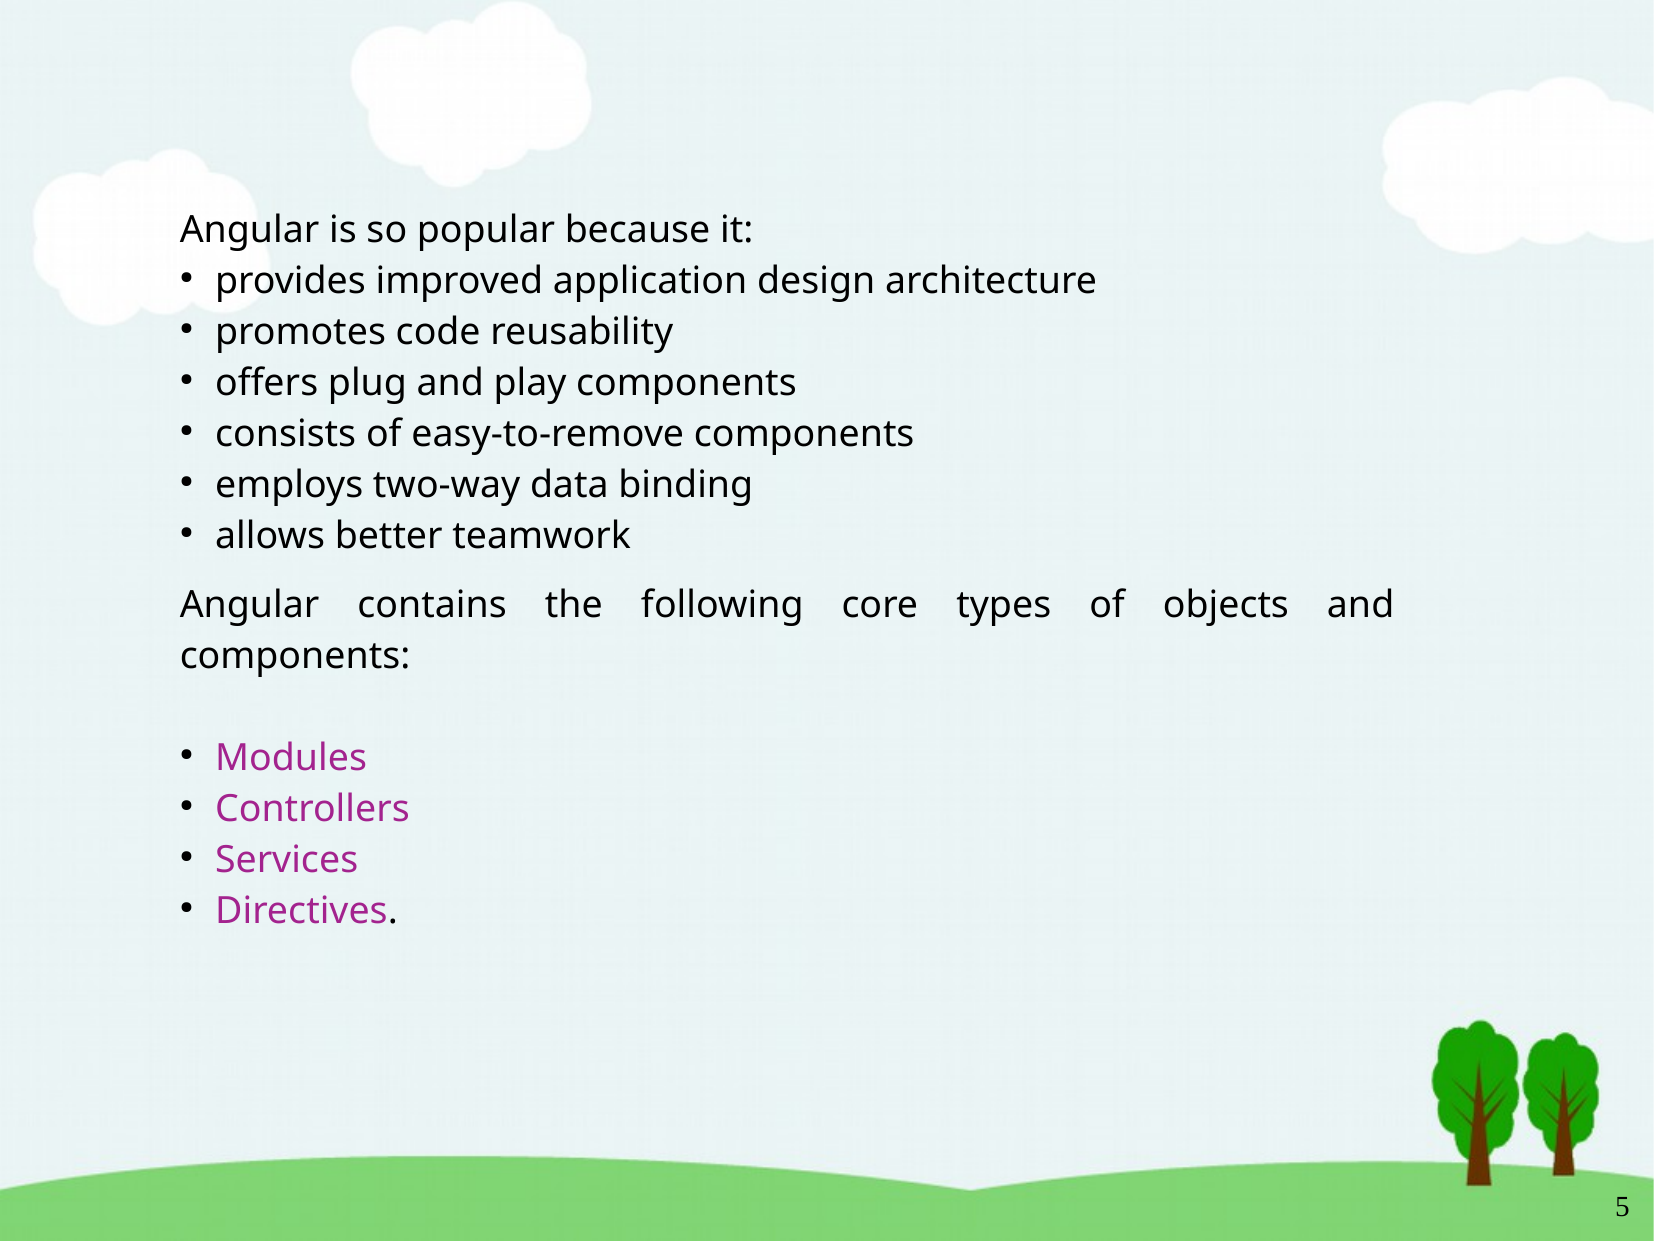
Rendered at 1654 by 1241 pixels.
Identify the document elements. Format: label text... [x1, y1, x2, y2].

picture [0, 0, 1654, 1241]
text_box Angular contains the following core types of objects and components: Modules Controllers Services Directives. [165, 570, 1411, 833]
text_box Angular is so popular because it: provides improved application design architecture promotes code reusability offers plug and play components consists of easy-to-remove components employs two-way data binding allows better teamwork [165, 195, 1561, 499]
